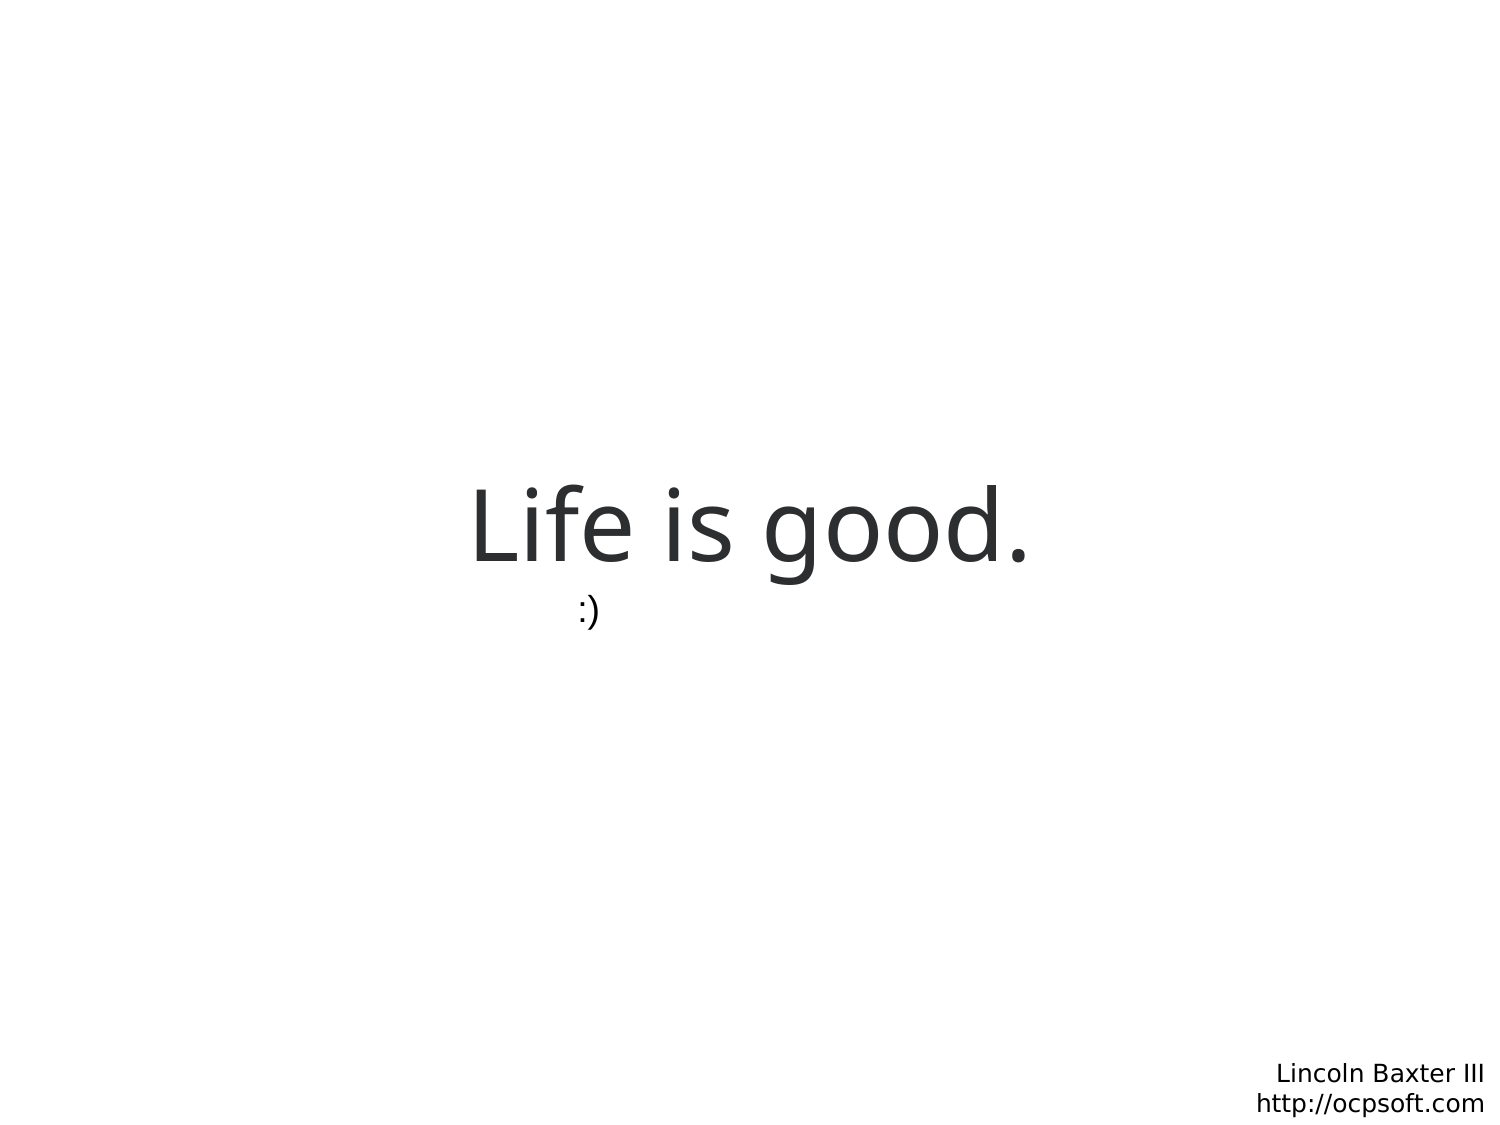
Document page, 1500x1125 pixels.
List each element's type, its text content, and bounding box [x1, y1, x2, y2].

subtitle Life is good. [75, 119, 1425, 923]
text_box :) [562, 577, 788, 638]
